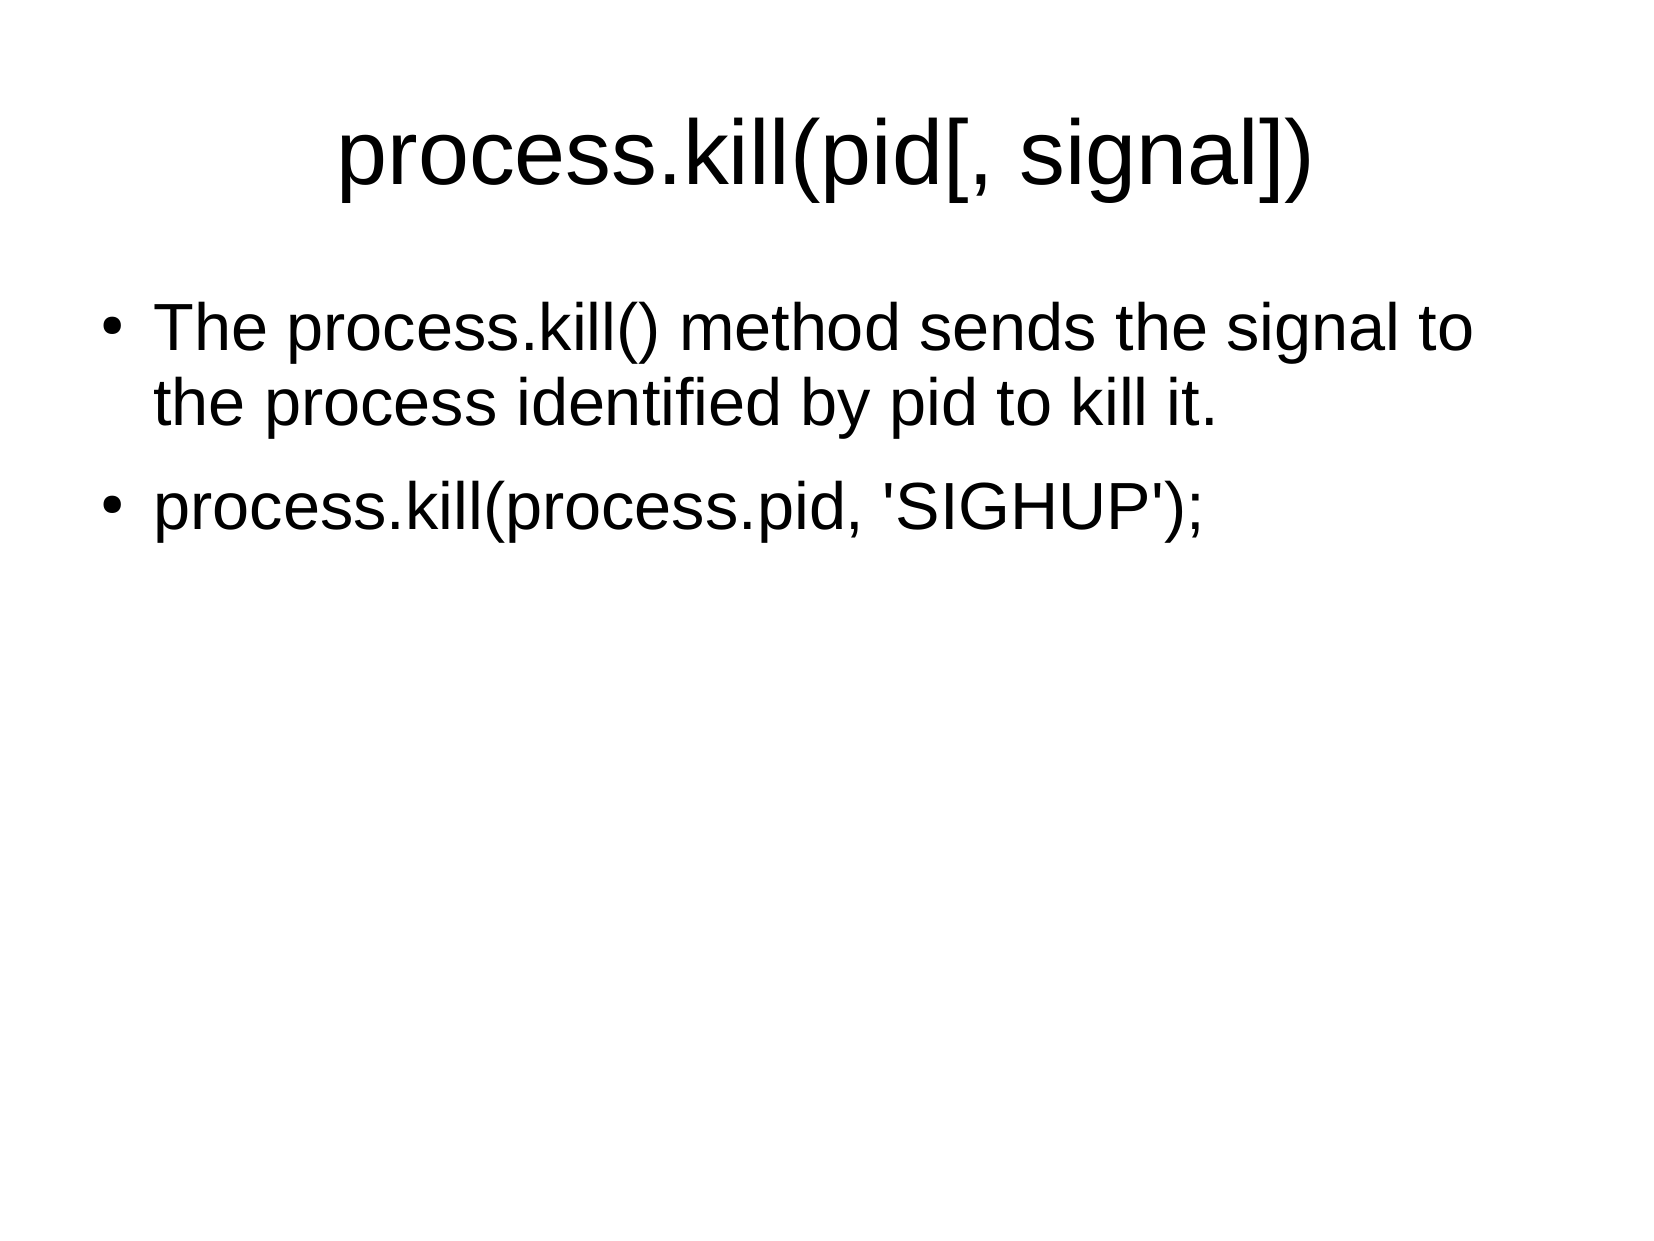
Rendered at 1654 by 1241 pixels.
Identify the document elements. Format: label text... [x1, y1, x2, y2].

list The process.kill() method sends the signal to the process identified by pid to kill it. process.kill(process.pid, 'SIGHUP'); [82, 290, 1571, 1010]
title process.kill(pid[, signal]) [82, 49, 1571, 257]
